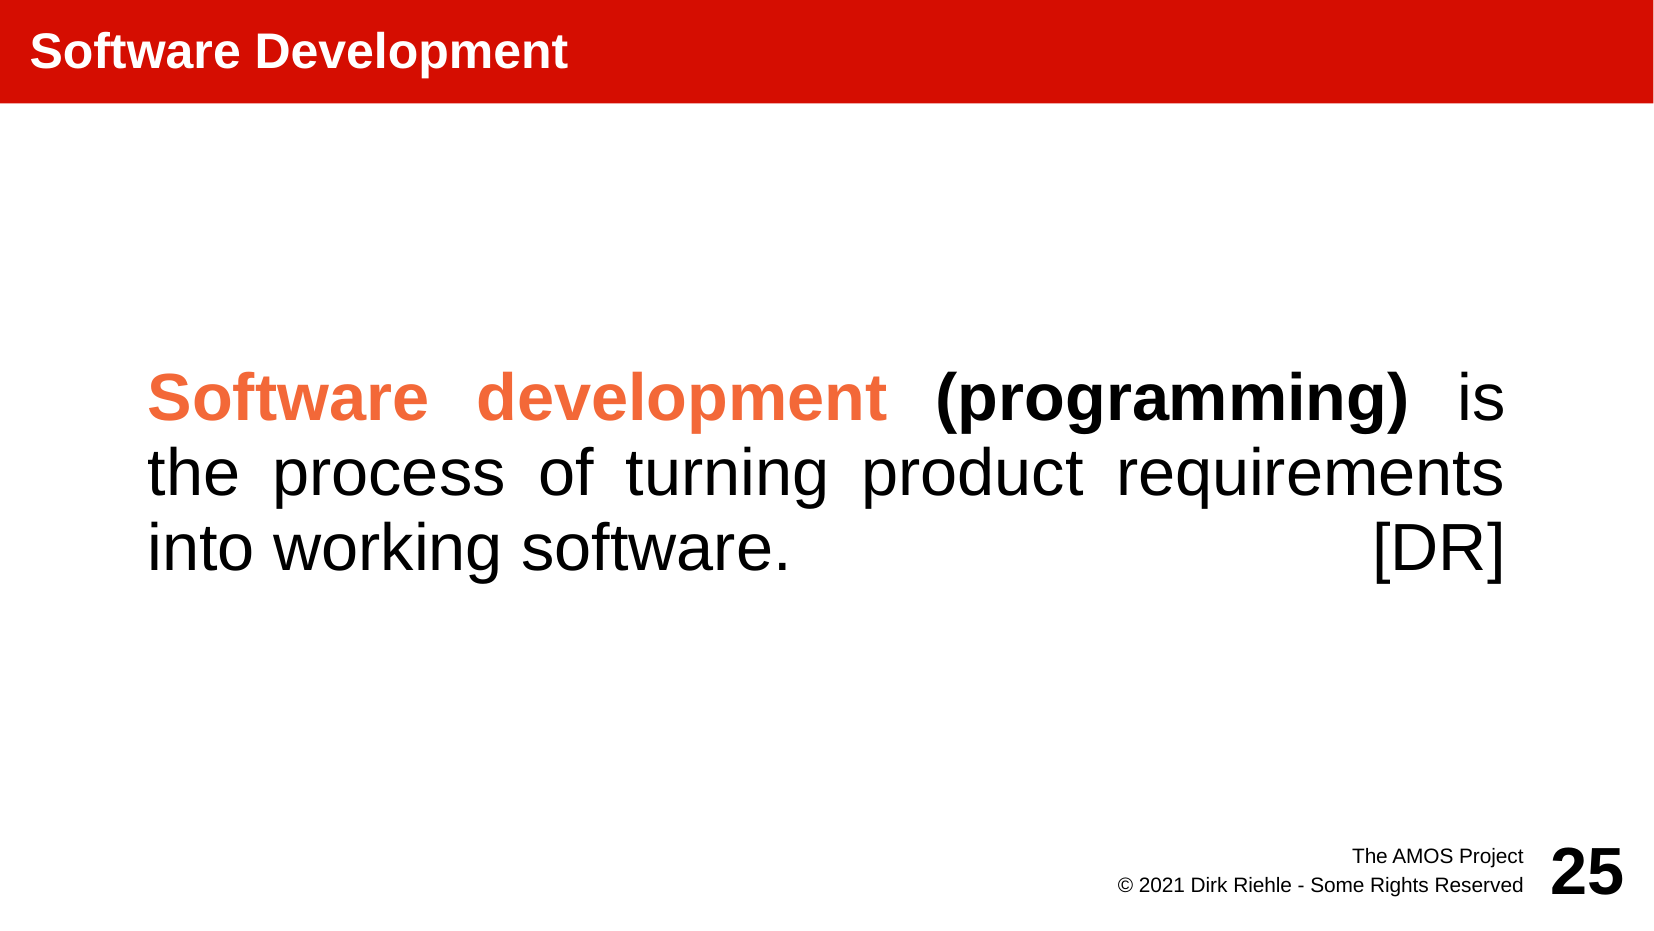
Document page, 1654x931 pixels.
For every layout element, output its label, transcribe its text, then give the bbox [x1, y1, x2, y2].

subtitle Software development (programming) is the process of turning product requirements into working software. [DR] [29, 132, 1625, 813]
title Software Development [0, 0, 1654, 104]
